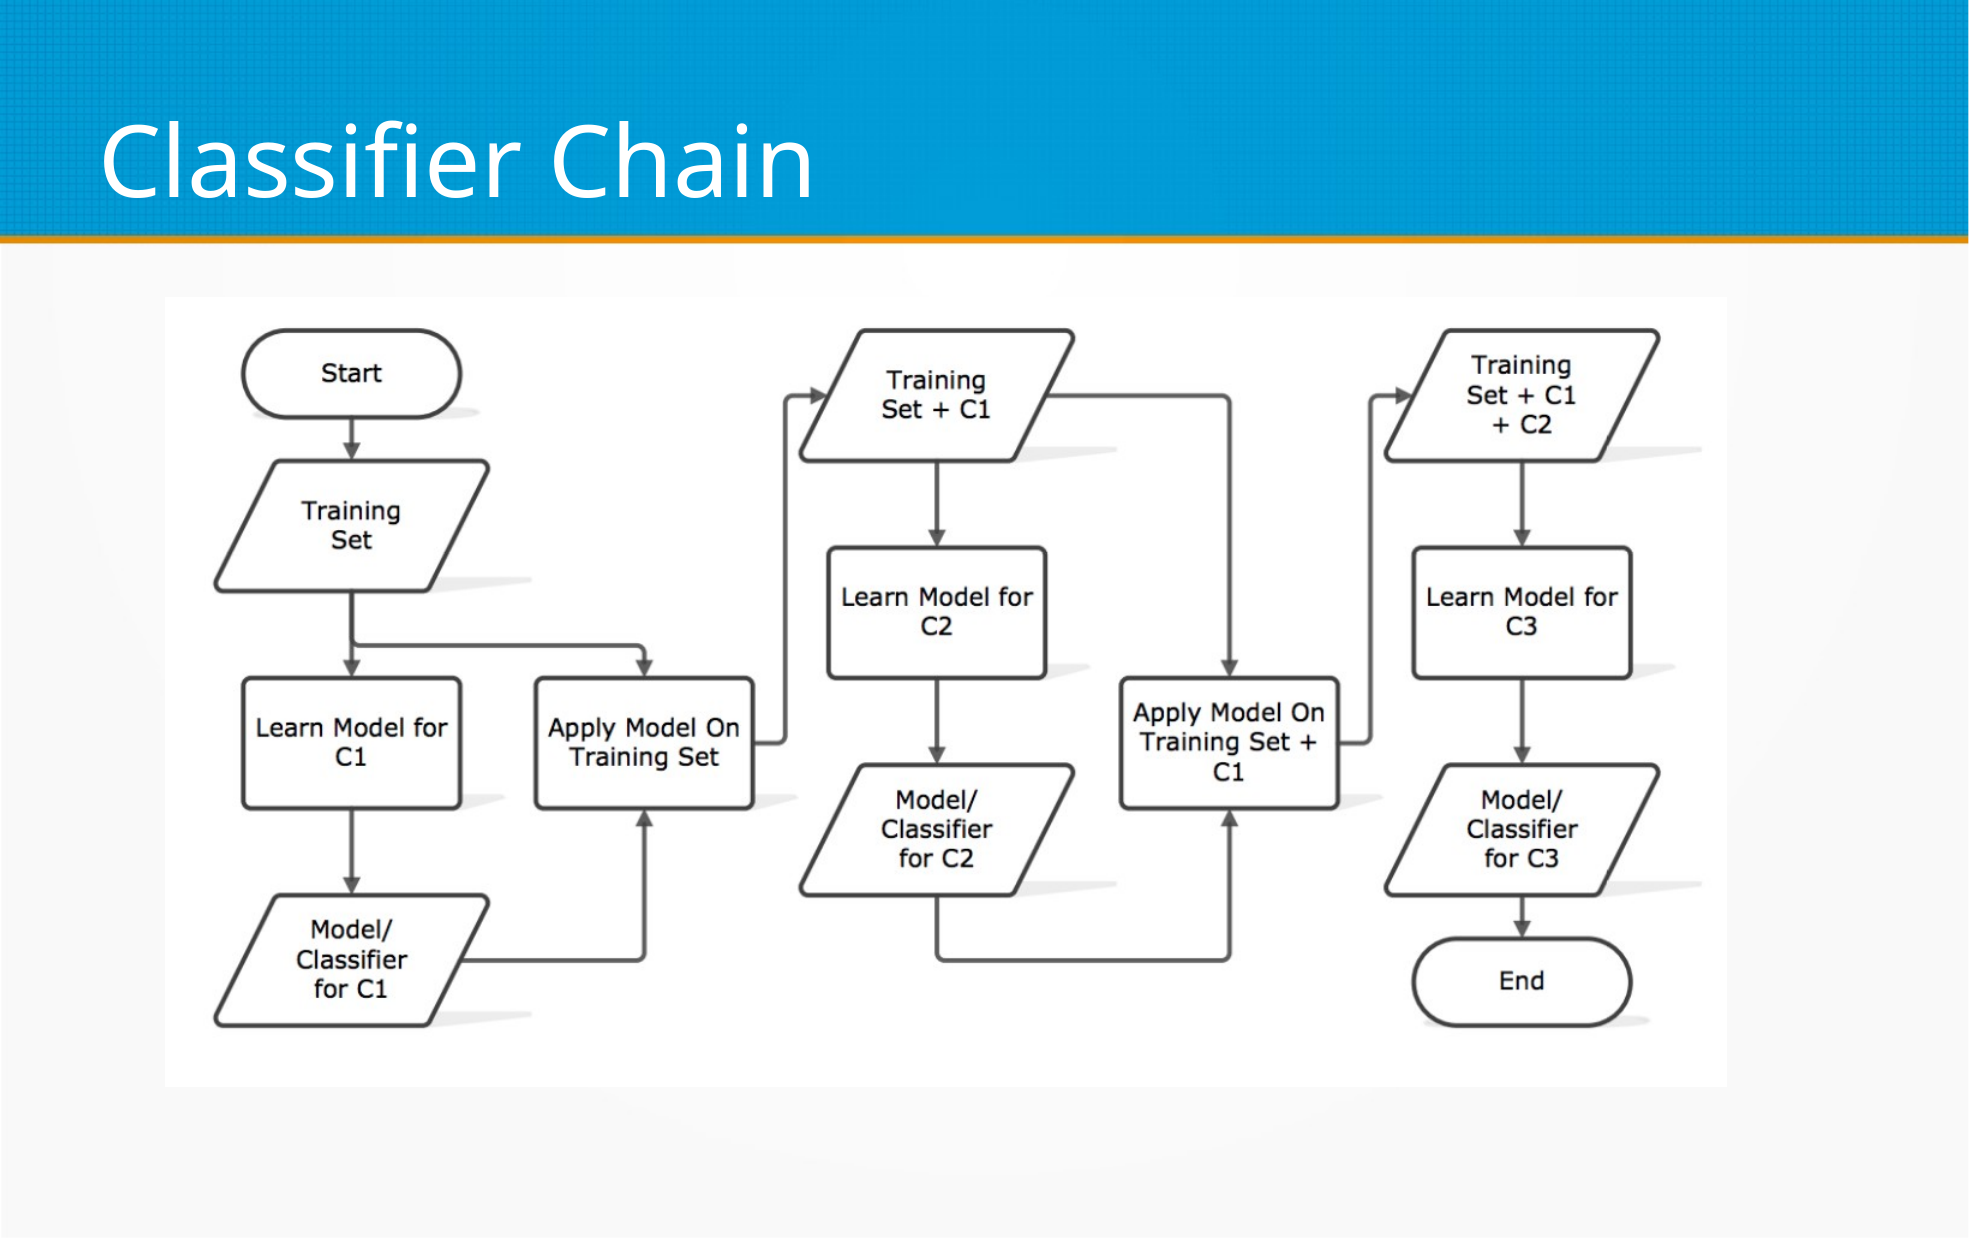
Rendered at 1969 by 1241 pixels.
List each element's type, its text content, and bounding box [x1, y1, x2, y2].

picture [0, 233, 1969, 1241]
title Classifier Chain [98, 19, 1870, 227]
